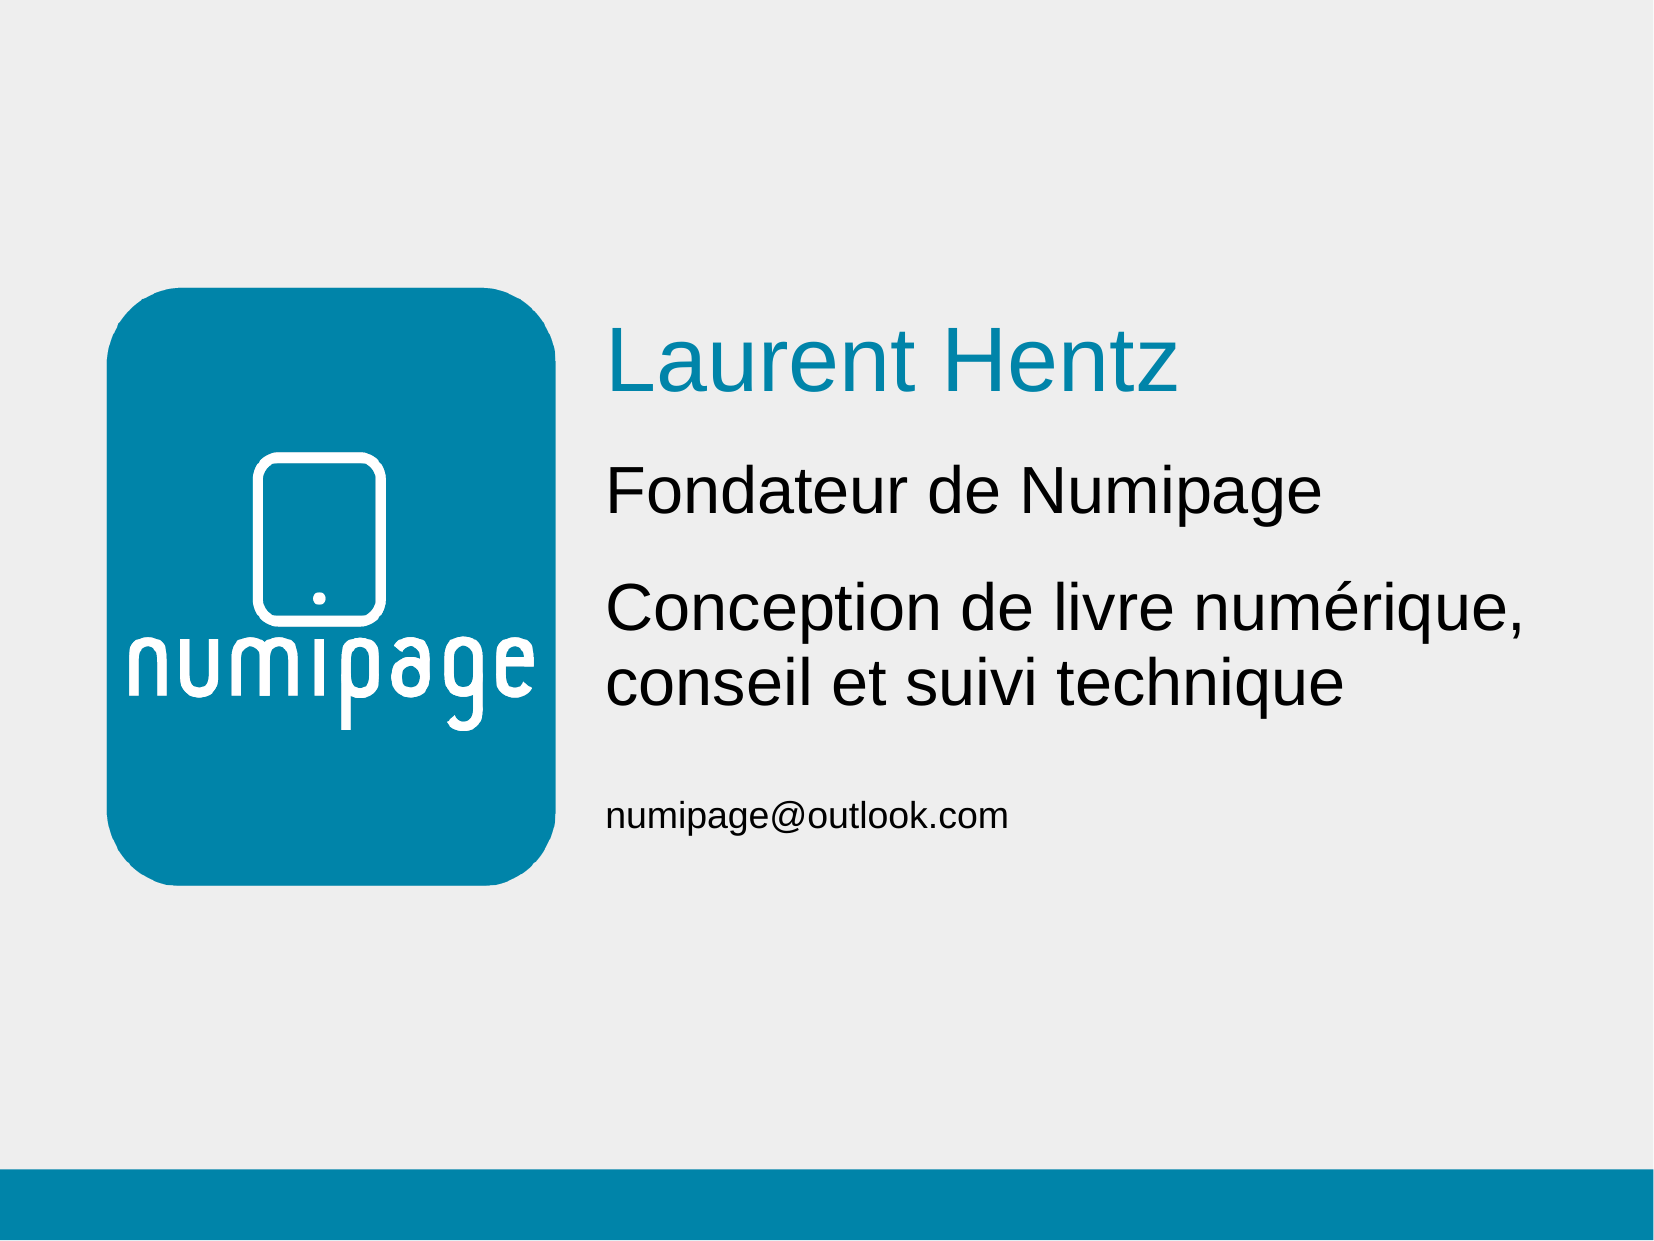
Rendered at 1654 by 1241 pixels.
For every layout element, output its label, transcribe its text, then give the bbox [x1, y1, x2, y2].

picture [342, 638, 378, 729]
picture [497, 824, 556, 886]
picture [497, 638, 533, 697]
text_box [0, 1169, 1654, 1241]
picture [181, 640, 218, 697]
picture [315, 640, 323, 695]
picture [488, 287, 556, 350]
picture [232, 638, 297, 695]
picture [130, 638, 166, 695]
picture [253, 453, 385, 626]
picture [106, 818, 165, 886]
picture [445, 637, 482, 730]
text_box Laurent Hentz Fondateur de Numipage Conception de livre numérique, conseil et suivi technique numipage@outlook.com [590, 301, 1642, 886]
picture [106, 287, 174, 357]
picture [392, 638, 429, 697]
